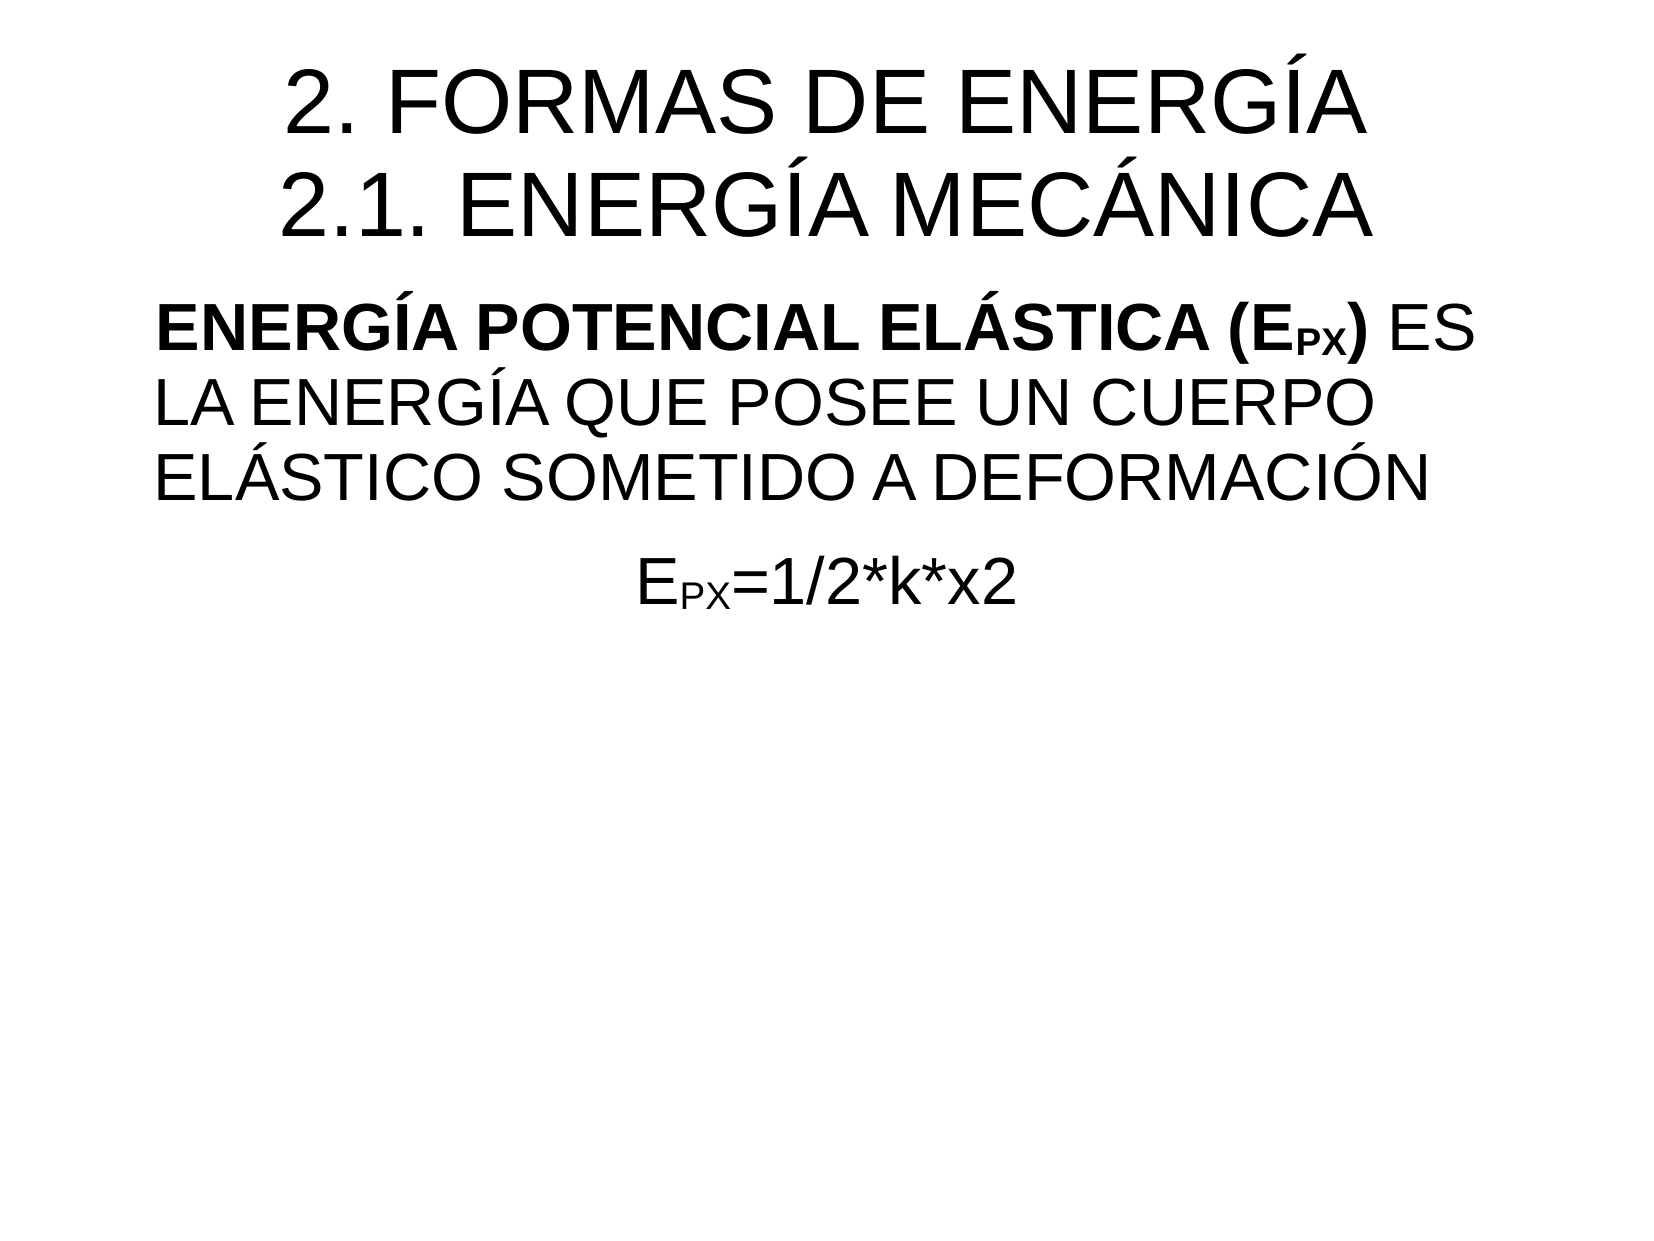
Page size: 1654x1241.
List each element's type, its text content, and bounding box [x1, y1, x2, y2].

list ENERGÍA POTENCIAL ELÁSTICA (EPX) ES LA ENERGÍA QUE POSEE UN CUERPO ELÁSTICO SOMETIDO A DEFORMACIÓN EPX=1/2*k*x2 [82, 290, 1571, 1109]
title 2. FORMAS DE ENERGÍA 2.1. ENERGÍA MECÁNICA [82, 49, 1571, 257]
